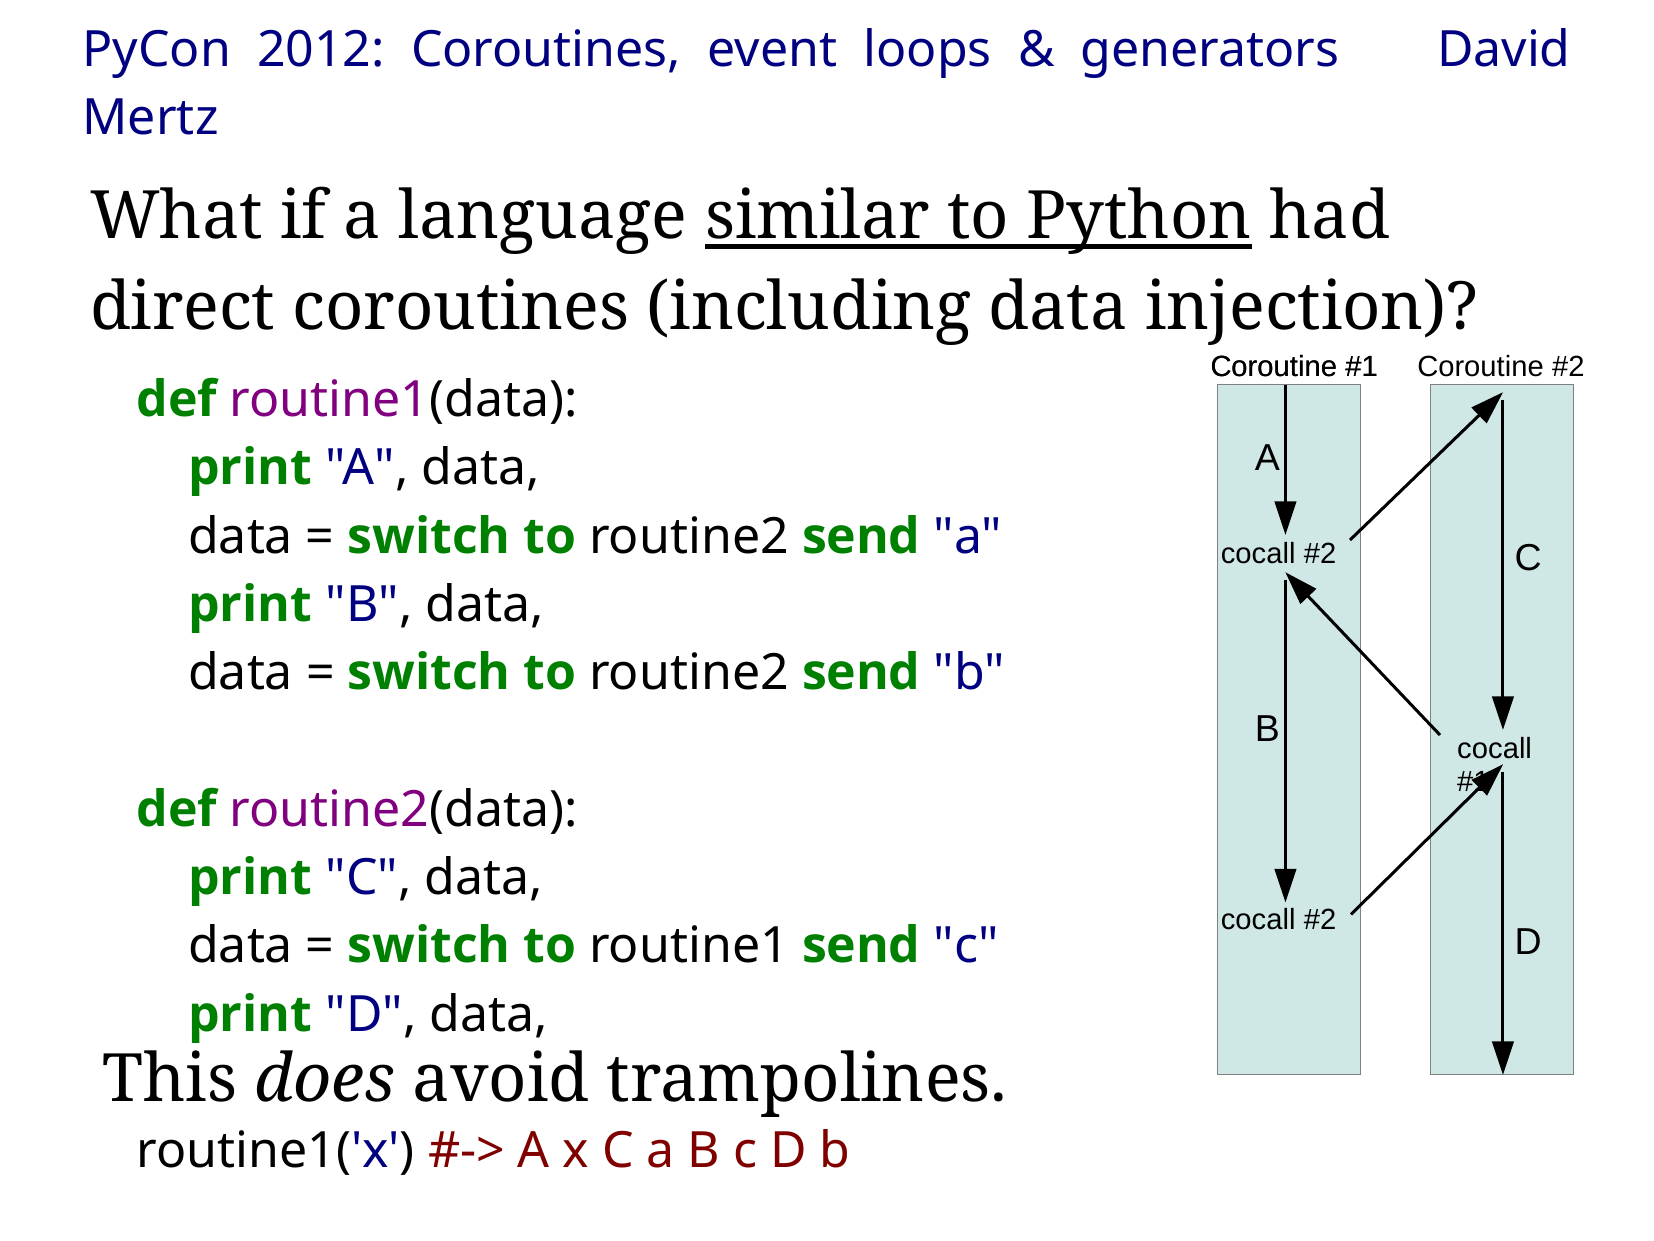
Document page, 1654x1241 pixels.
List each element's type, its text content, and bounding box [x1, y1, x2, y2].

text_box This does avoid trampolines. [87, 1022, 1197, 1114]
text_box Coroutine #2 [1402, 342, 1600, 391]
text_box Coroutine #1 [1195, 342, 1393, 391]
text_box [1299, 533, 1361, 648]
text_box [1504, 773, 1574, 1075]
text_box B [1240, 700, 1295, 757]
text_box [1217, 391, 1284, 529]
title PyCon 2012: Coroutines, event loops & generators David Mertz [82, 49, 1571, 113]
text_box A [1240, 428, 1295, 486]
text_box cocall #2 [1206, 529, 1352, 578]
text_box [1430, 773, 1502, 1075]
text_box cocall #2 [1206, 895, 1352, 944]
text_box cocall #1 [1442, 724, 1588, 773]
text_box [1287, 391, 1361, 535]
text_box D [1499, 912, 1557, 970]
text_box [1430, 728, 1480, 833]
text_box def routine1(data): print "A", data, data = switch to routine2 send "a" print "B", data, data = switch to routine2 send "b" def routine2(data): print "C", data, data = switch to routine1 send "c" print "D", data, routine1('x') #-> A x C a B c D b [121, 355, 1201, 971]
text_box [1430, 391, 1574, 733]
text_box [1217, 908, 1361, 1075]
text_box C [1499, 528, 1557, 586]
text_box [1217, 578, 1361, 910]
list What if a language similar to Python had direct coroutines (including data injection)? [90, 167, 1561, 319]
